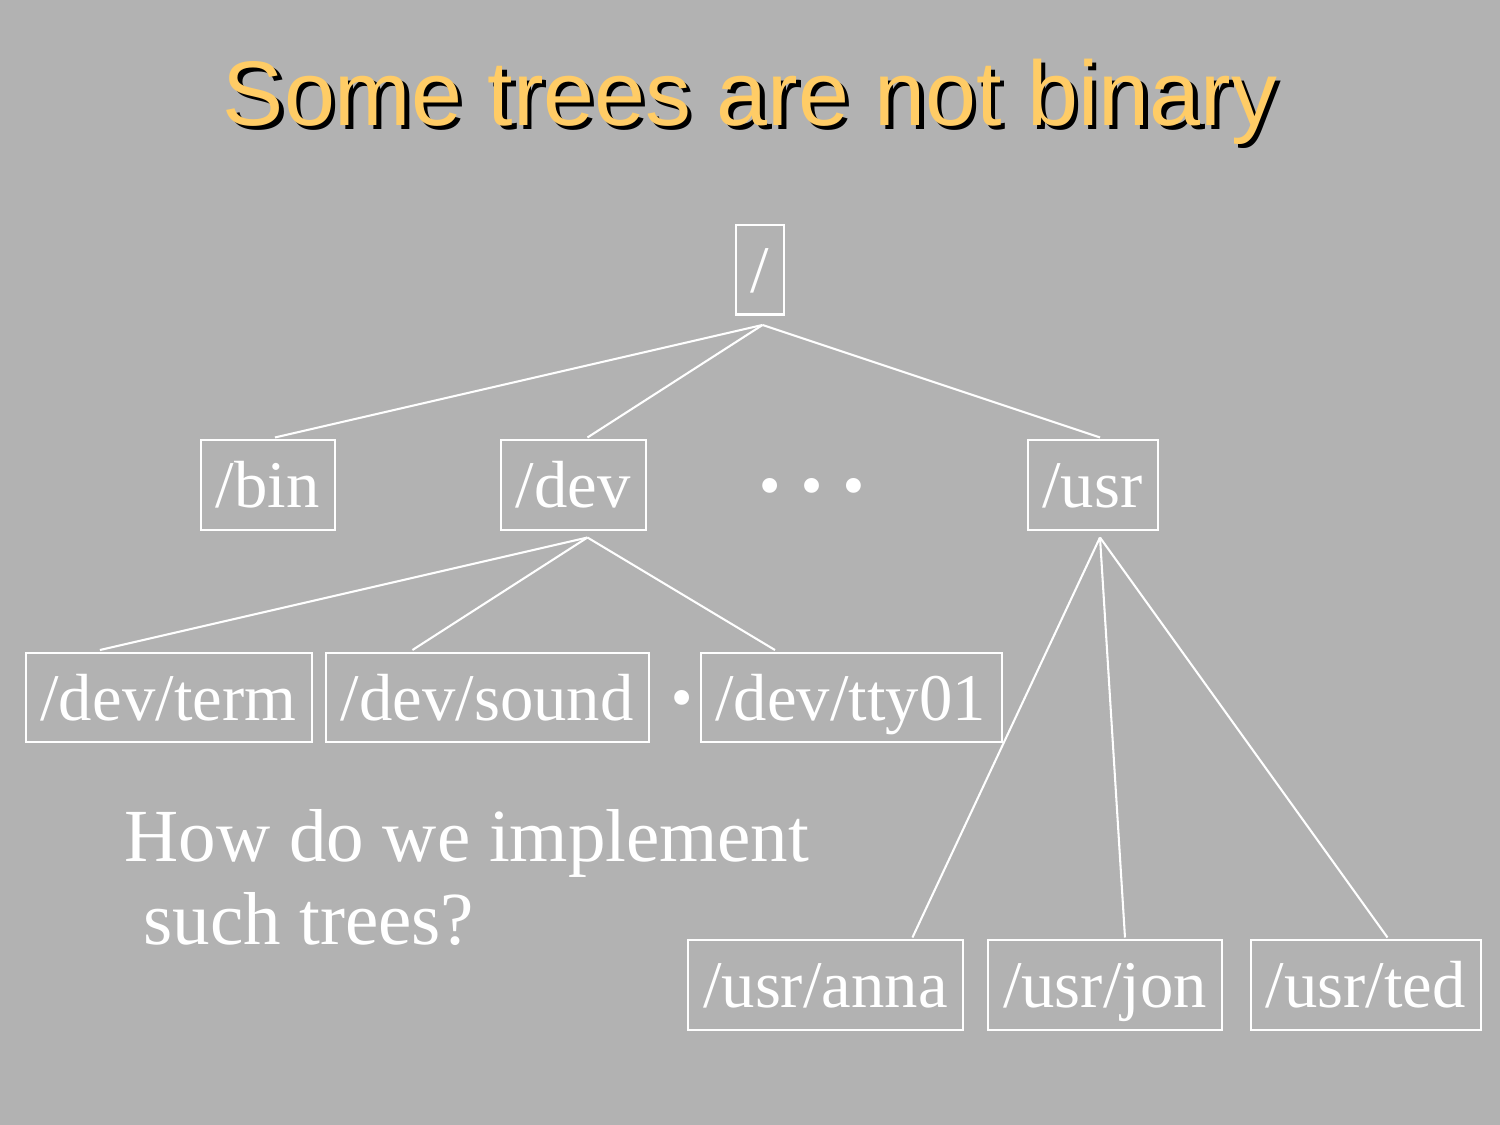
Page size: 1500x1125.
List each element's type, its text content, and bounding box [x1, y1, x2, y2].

text_box /dev/term [25, 652, 312, 743]
text_box . [651, 584, 713, 739]
text_box /bin [201, 440, 335, 530]
text_box /usr [1027, 440, 1158, 530]
text_box … [735, 371, 890, 526]
text_box /dev/tty01 [700, 652, 1002, 743]
text_box /usr/jon [988, 940, 1223, 1030]
text_box /usr/anna [688, 940, 964, 1030]
text_box . [669, 584, 713, 611]
text_box /dev/sound [325, 652, 650, 743]
title Some trees are not binary [22, 34, 1480, 153]
text_box / [736, 224, 785, 315]
text_box How do we implement such trees? [109, 787, 825, 969]
text_box /usr/ted [1251, 940, 1482, 1030]
text_box /dev [501, 440, 647, 530]
